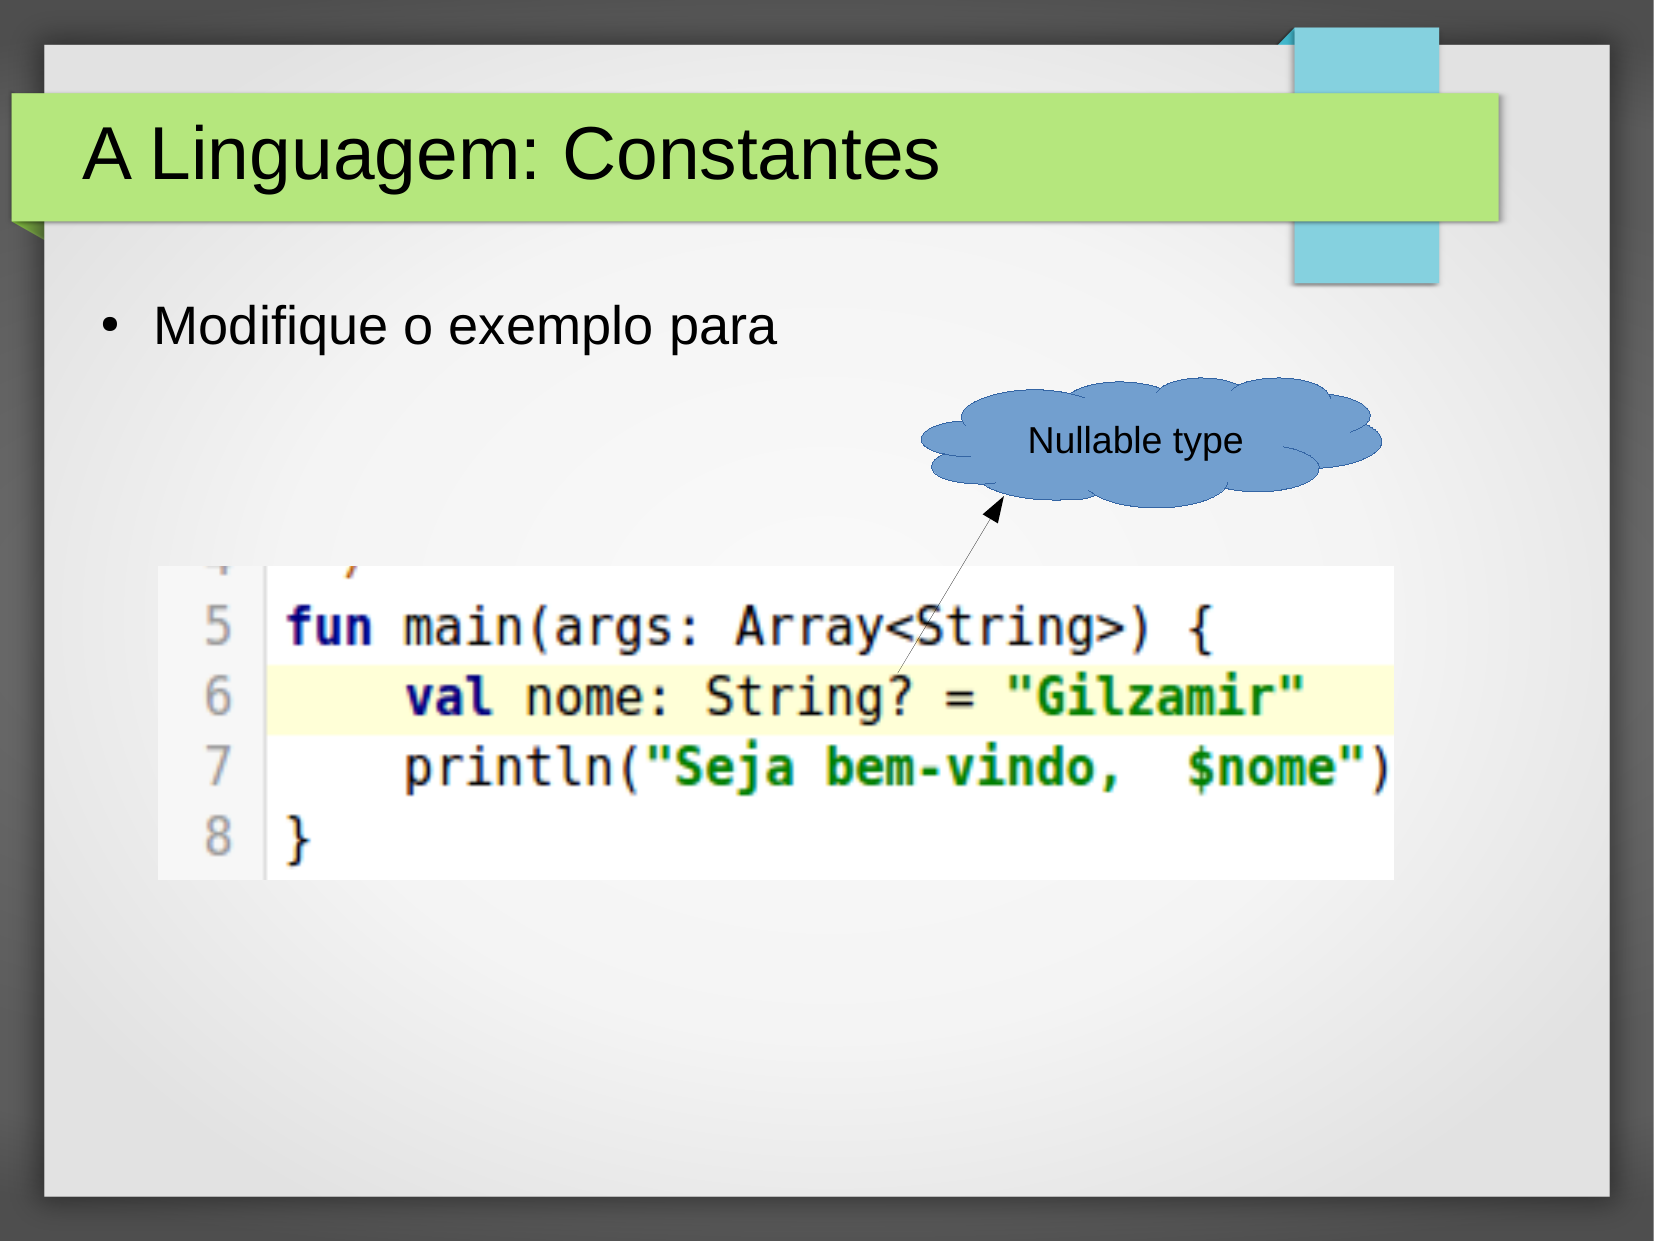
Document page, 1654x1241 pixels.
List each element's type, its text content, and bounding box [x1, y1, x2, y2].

picture [0, 0, 1654, 1241]
title A Linguagem: Constantes [82, 94, 1264, 213]
text_box Nullable type [921, 377, 1382, 508]
list Modifique o exemplo para [82, 295, 1571, 1015]
